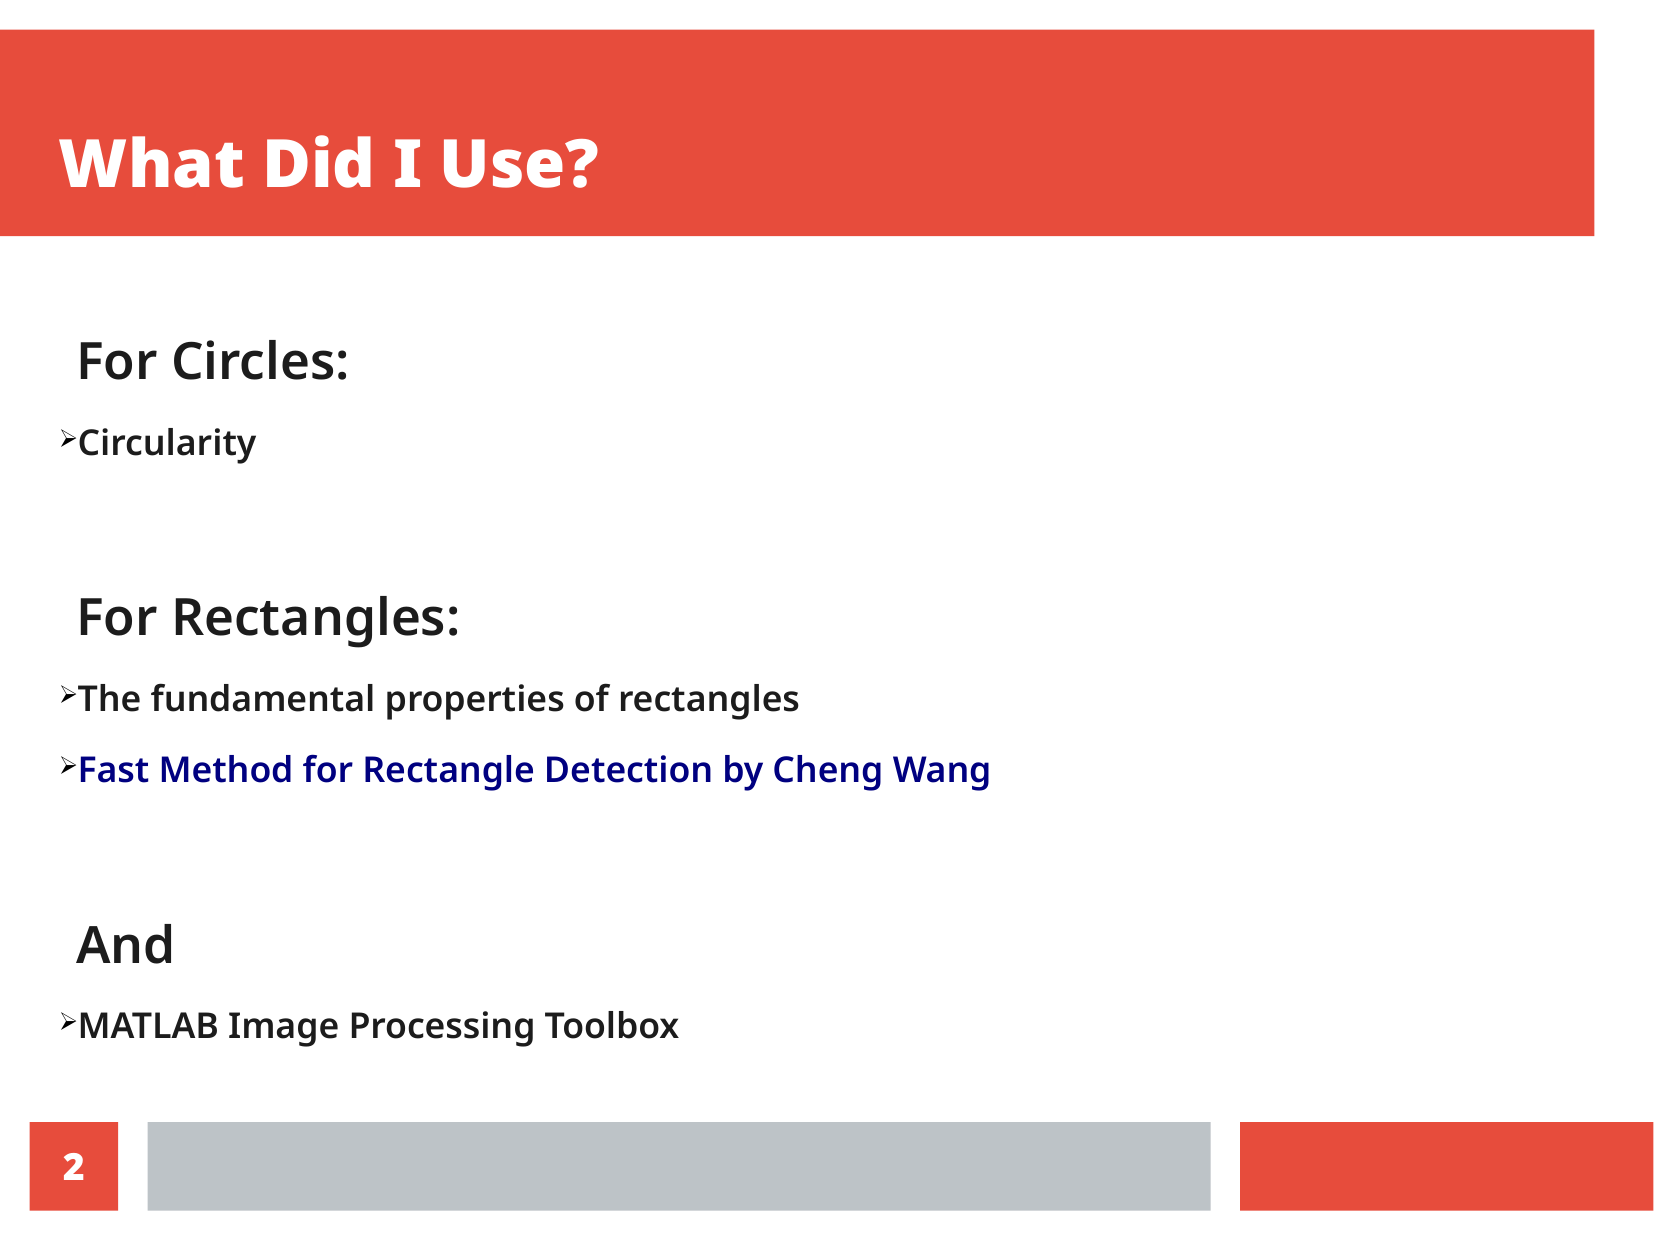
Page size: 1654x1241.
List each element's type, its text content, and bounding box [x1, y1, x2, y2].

list For Circles: Circularity For Rectangles: The fundamental properties of rectangles Fast Method for Rectangle Detection by Cheng Wang And MATLAB Image Processing Toolbox [59, 324, 1441, 1051]
title What Did I Use? [59, 59, 1595, 207]
